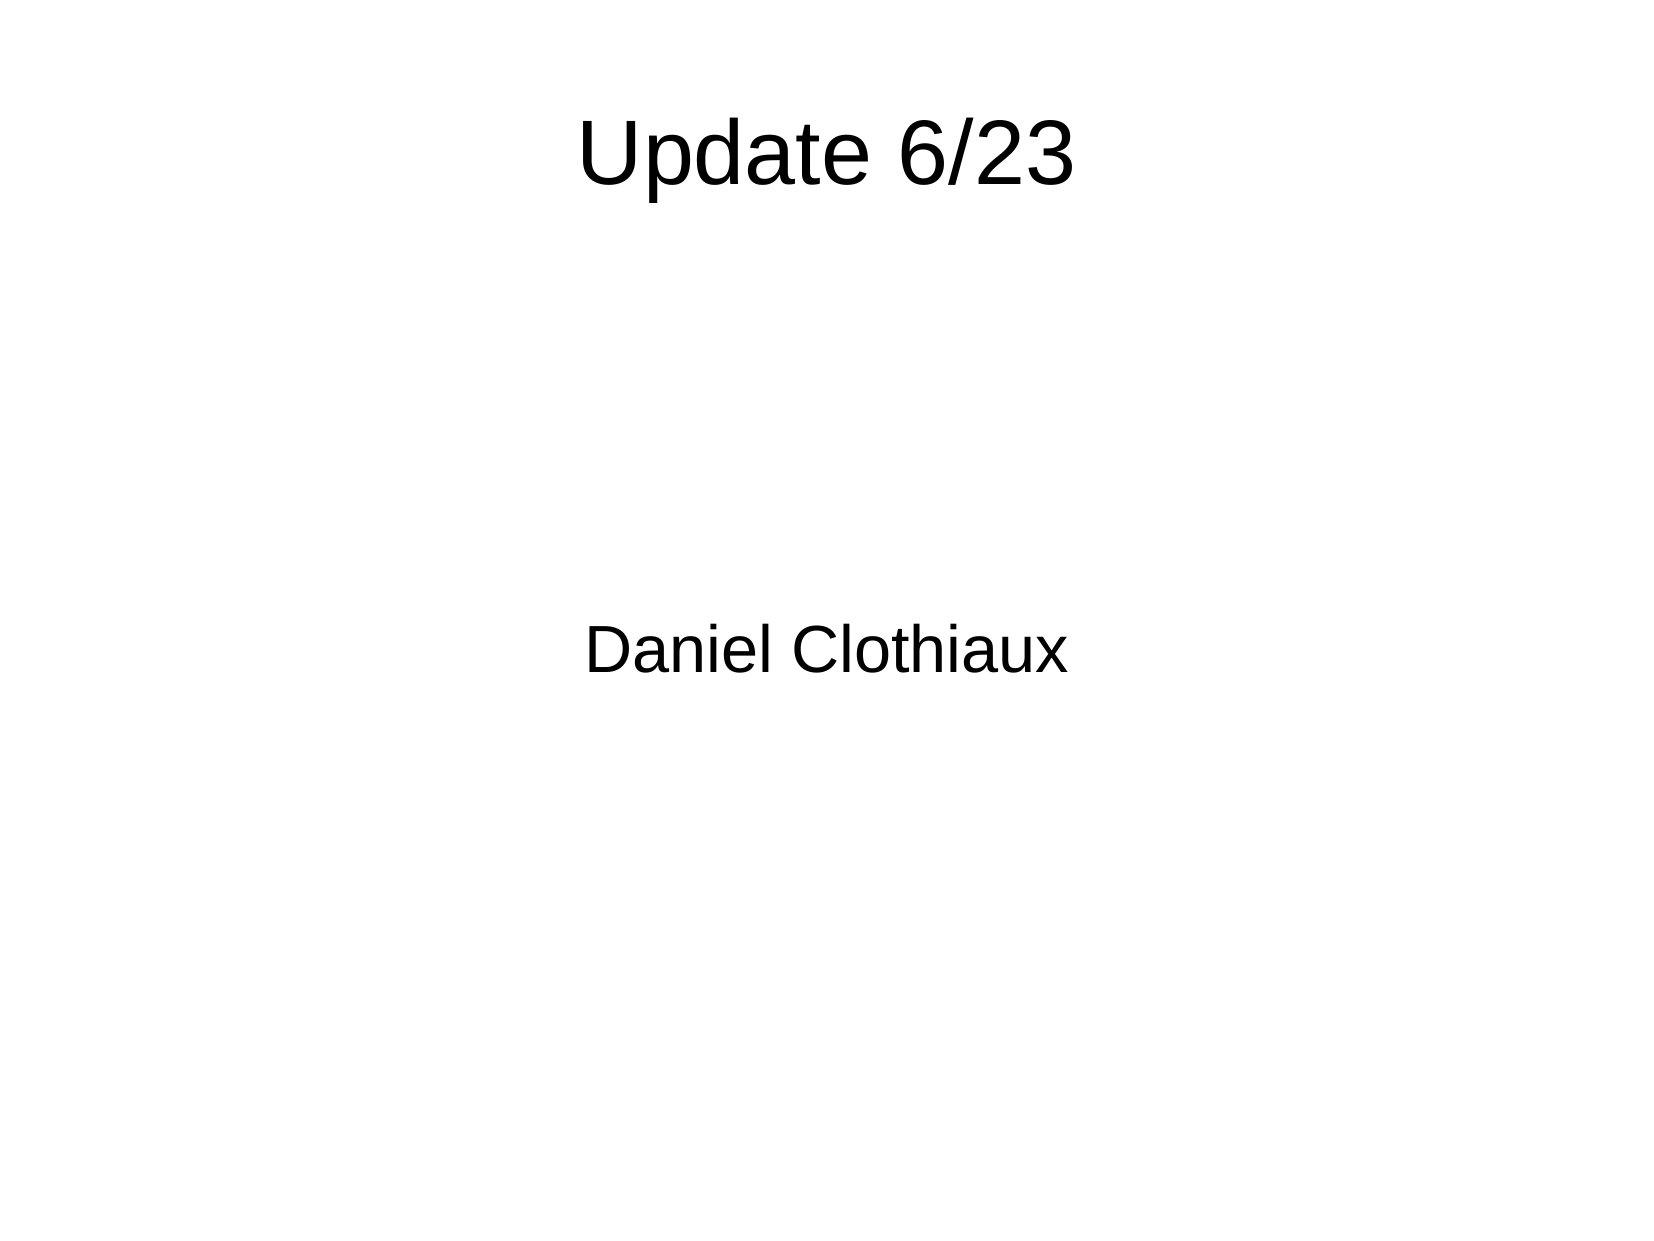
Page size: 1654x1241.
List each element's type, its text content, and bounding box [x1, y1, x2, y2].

title Update 6/23 [82, 49, 1571, 257]
subtitle Daniel Clothiaux [82, 290, 1571, 1010]
